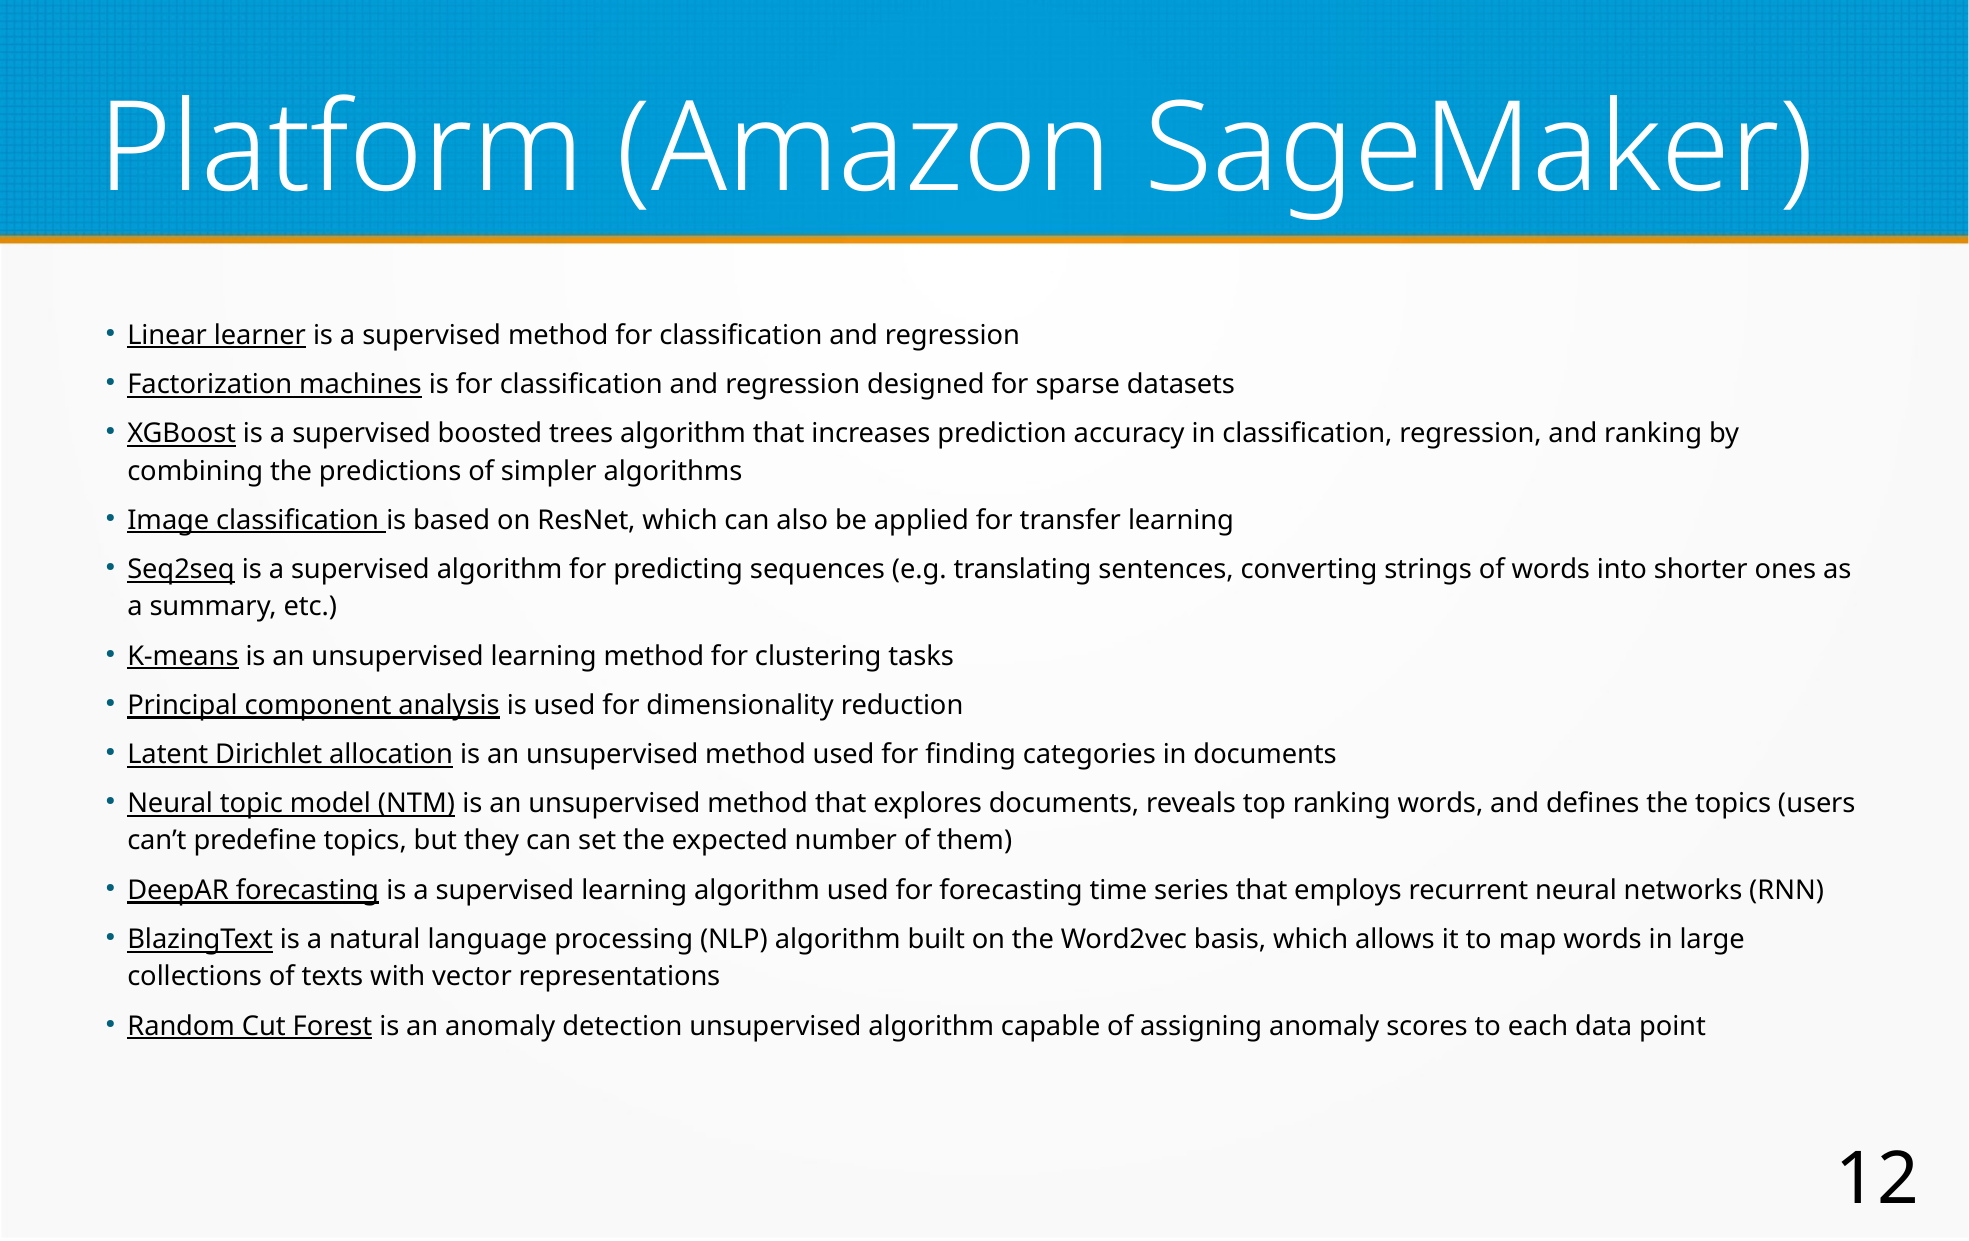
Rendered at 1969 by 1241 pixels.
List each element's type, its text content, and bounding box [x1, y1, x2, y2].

text_box 12 [1830, 1127, 1966, 1224]
list Linear learner is a supervised method for classification and regression Factorization machines is for classification and regression designed for sparse datasets XGBoost is a supervised boosted trees algorithm that increases prediction accuracy in classification, regression, and ranking by combining the predictions of simpler algorithms Image classification is based on ResNet, which can also be applied for transfer learning Seq2seq is a supervised algorithm for predicting sequences (e.g. translating sentences, converting strings of words into shorter ones as a summary, etc.) K-means is an unsupervised learning method for clustering tasks Principal component analysis is used for dimensionality reduction Latent Dirichlet allocation is an unsupervised method used for finding categories in documents Neural topic model (NTM) is an unsupervised method that explores documents, reveals top ranking words, and defines the topics (users can’t predefine topics, but they can set the expected number of them) DeepAR forecasting is a supervised learning algorithm used for forecasting time series that employs recurrent neural networks (RNN) BlazingText is a natural language processing (NLP) algorithm built on the Word2vec basis, which allows it to map words in large collections of texts with vector representations Random Cut Forest is an anomaly detection unsupervised algorithm capable of assigning anomaly scores to each data point [98, 315, 1861, 1081]
title Platform (Amazon SageMaker) [98, 19, 1870, 227]
picture [0, 233, 1969, 1241]
